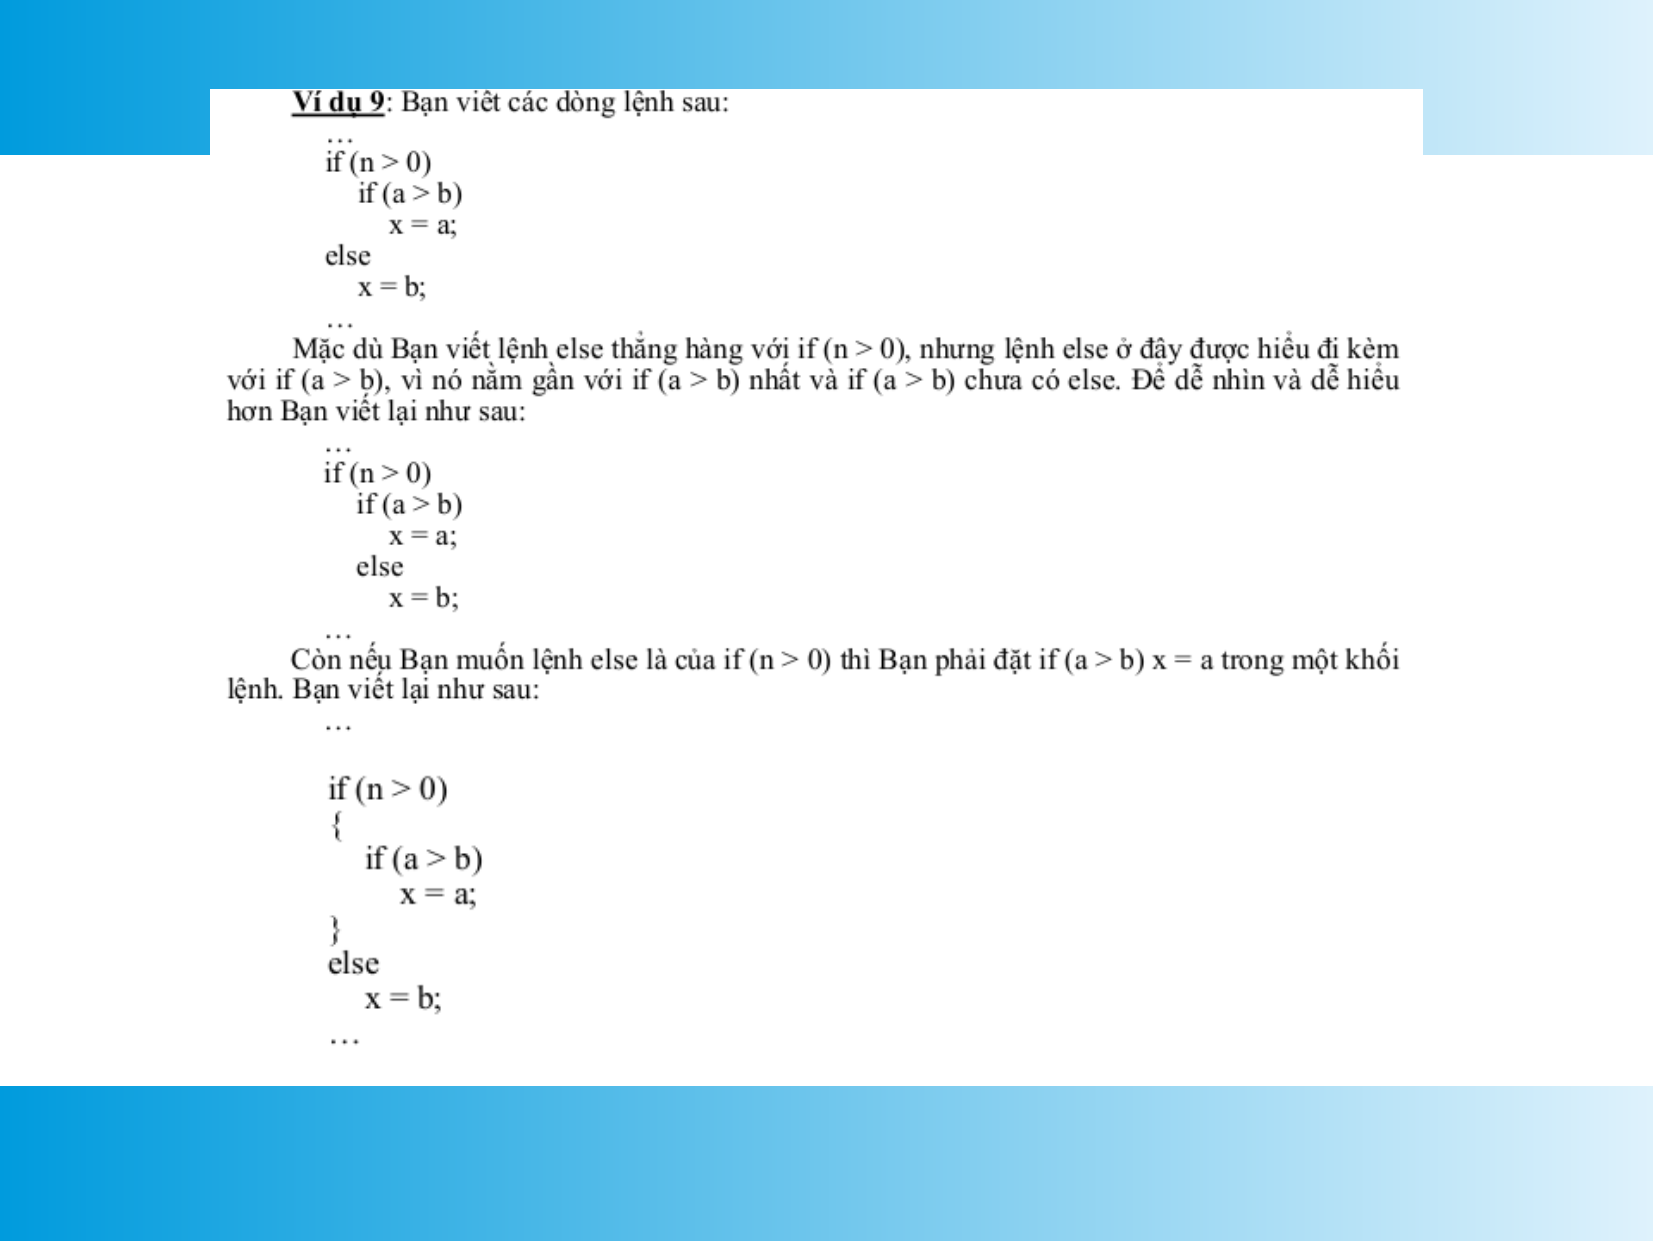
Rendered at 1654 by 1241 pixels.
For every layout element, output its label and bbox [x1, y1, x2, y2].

picture [210, 89, 1423, 735]
picture [301, 763, 616, 1066]
